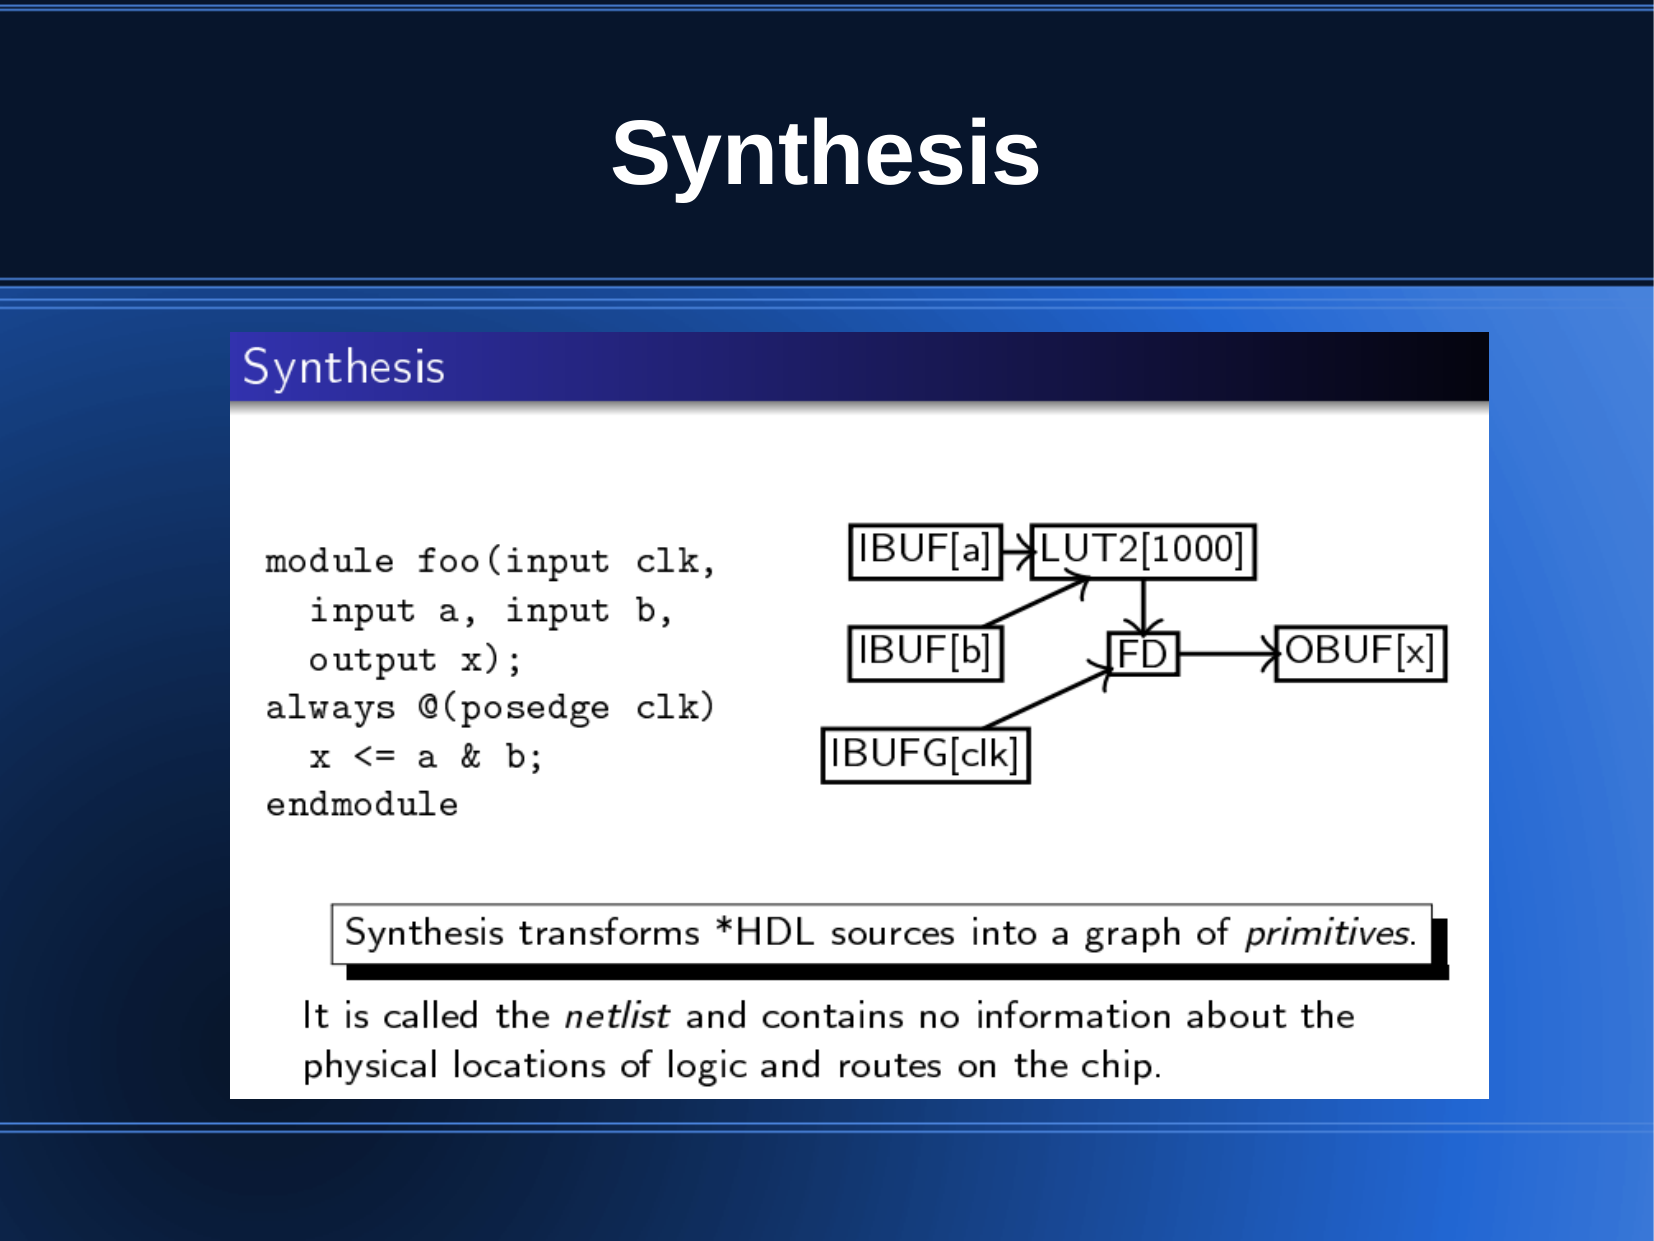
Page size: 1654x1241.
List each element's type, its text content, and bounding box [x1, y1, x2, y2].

picture [0, 0, 1654, 1241]
title Synthesis [82, 49, 1571, 257]
